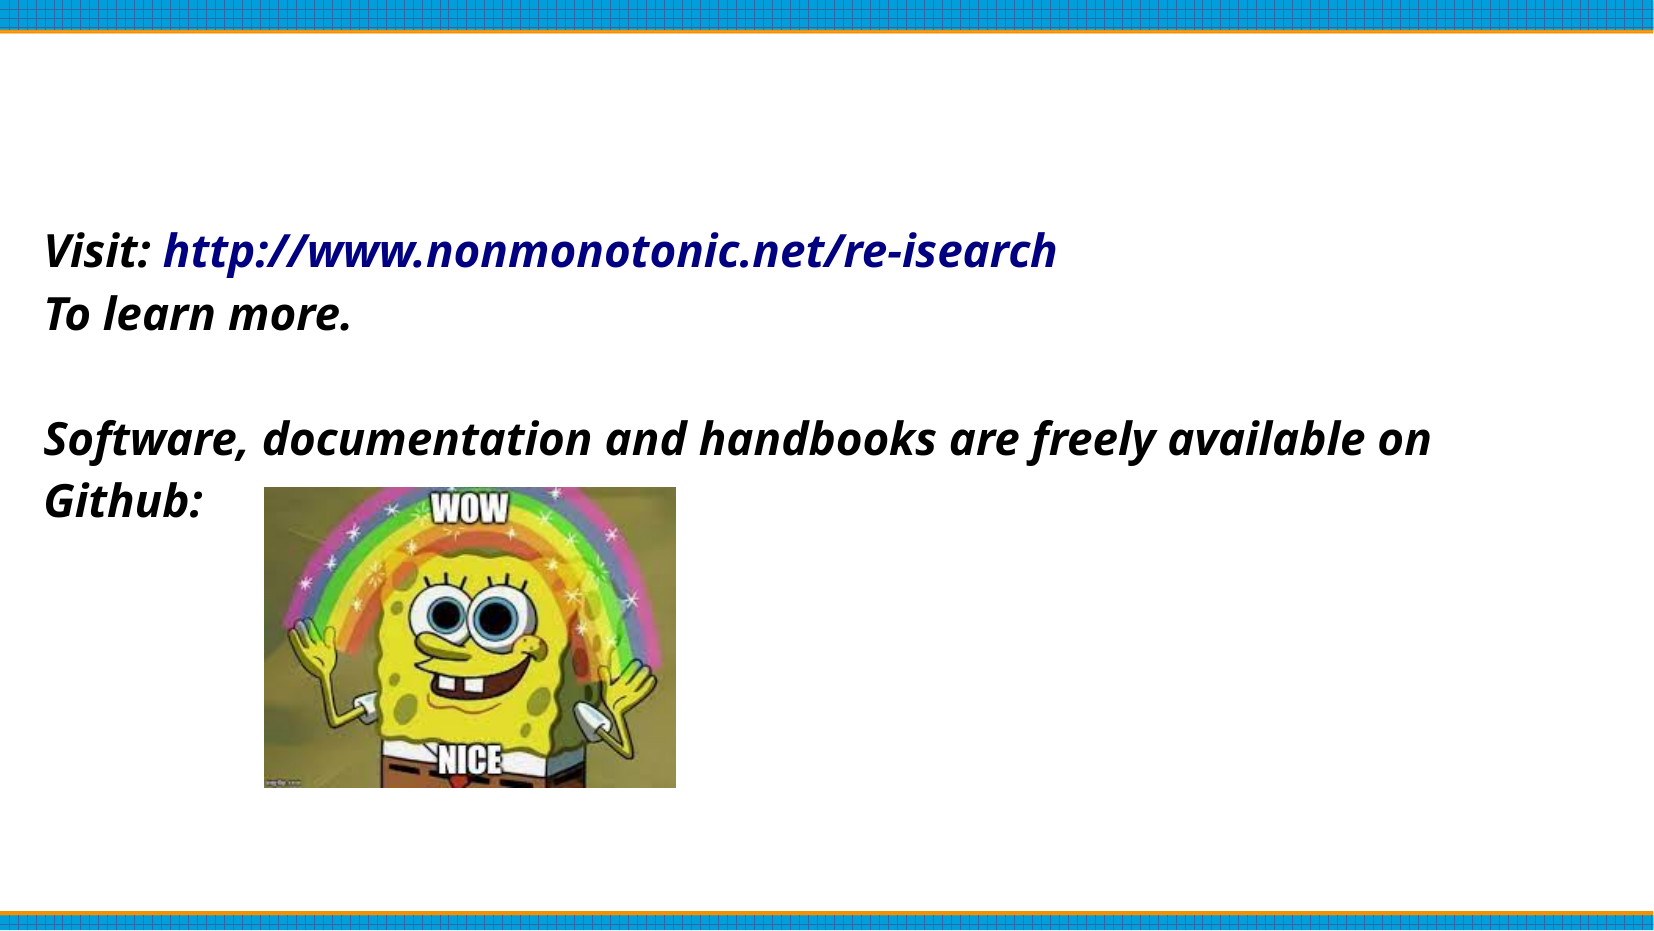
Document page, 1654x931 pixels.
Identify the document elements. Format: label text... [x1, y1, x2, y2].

picture [264, 487, 676, 788]
text_box Visit: http://www.nonmonotonic.net/re-isearch To learn more. Software, documentation and handbooks are freely available on Github: [37, 212, 1538, 726]
subtitle [82, 103, 1571, 824]
